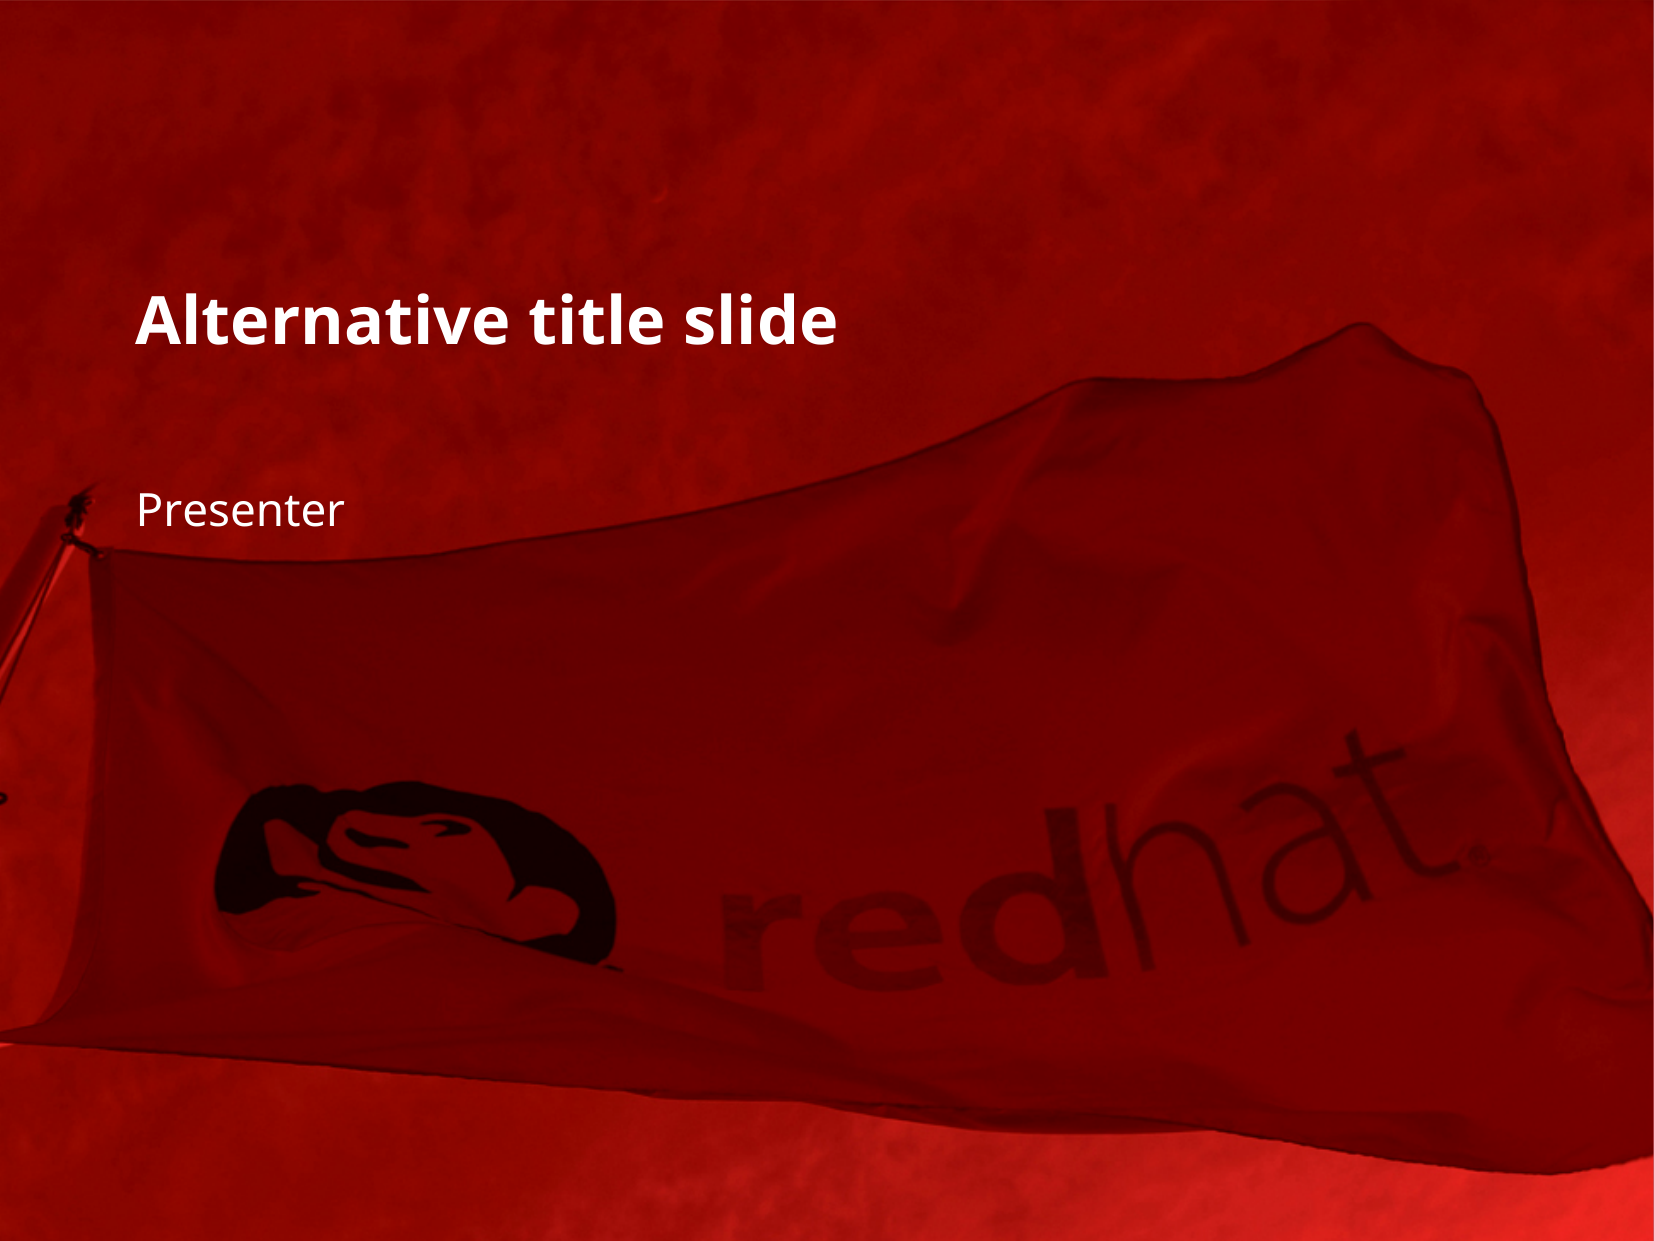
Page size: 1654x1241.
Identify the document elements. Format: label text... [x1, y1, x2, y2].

title Alternative title slide [135, 223, 852, 414]
picture [0, 0, 1654, 1241]
list Presenter [135, 477, 958, 644]
